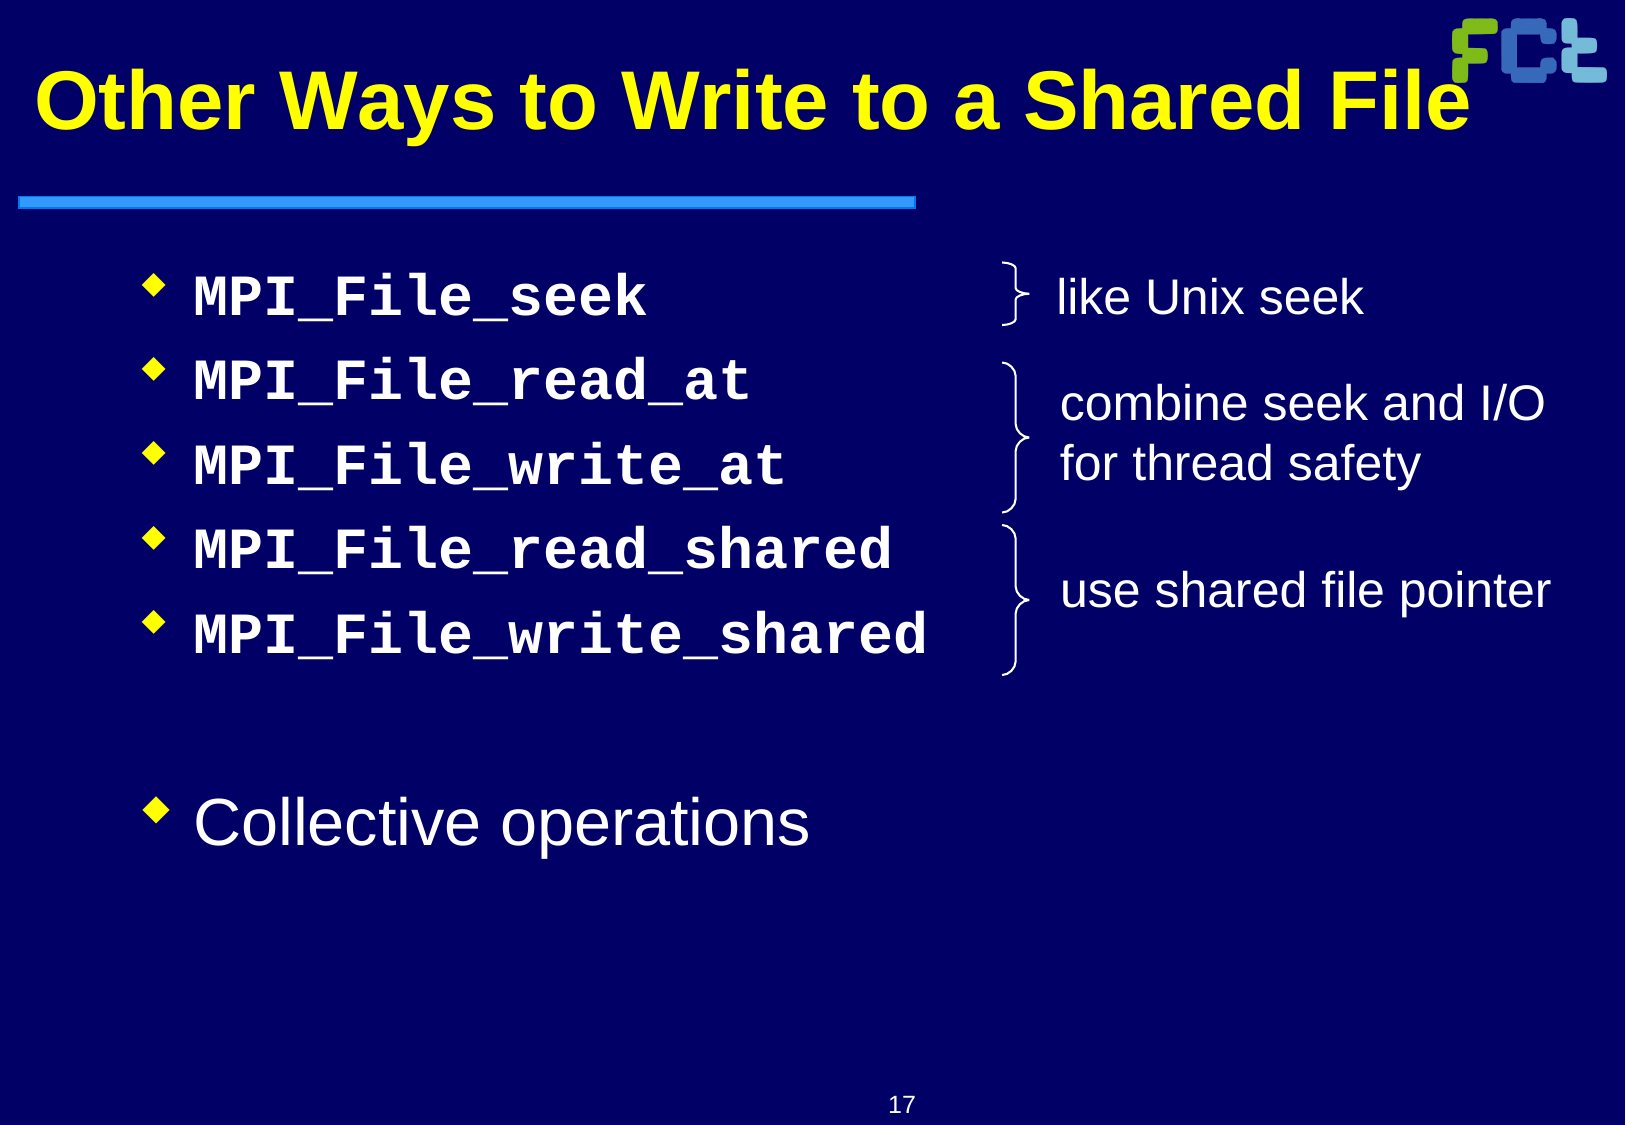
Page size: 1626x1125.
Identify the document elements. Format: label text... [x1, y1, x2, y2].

list MPI_File_seek MPI_File_read_at MPI_File_write_at MPI_File_read_shared MPI_File_write_shared Collective operations [121, 249, 1016, 1063]
title Other Ways to Write to a Shared File [19, 7, 1606, 185]
text_box <number> [428, 1080, 1376, 1116]
text_box combine seek and I/O for thread safety [1045, 362, 1562, 498]
text_box use shared file pointer [1045, 549, 1567, 626]
text_box like Unix seek [1041, 256, 1380, 332]
